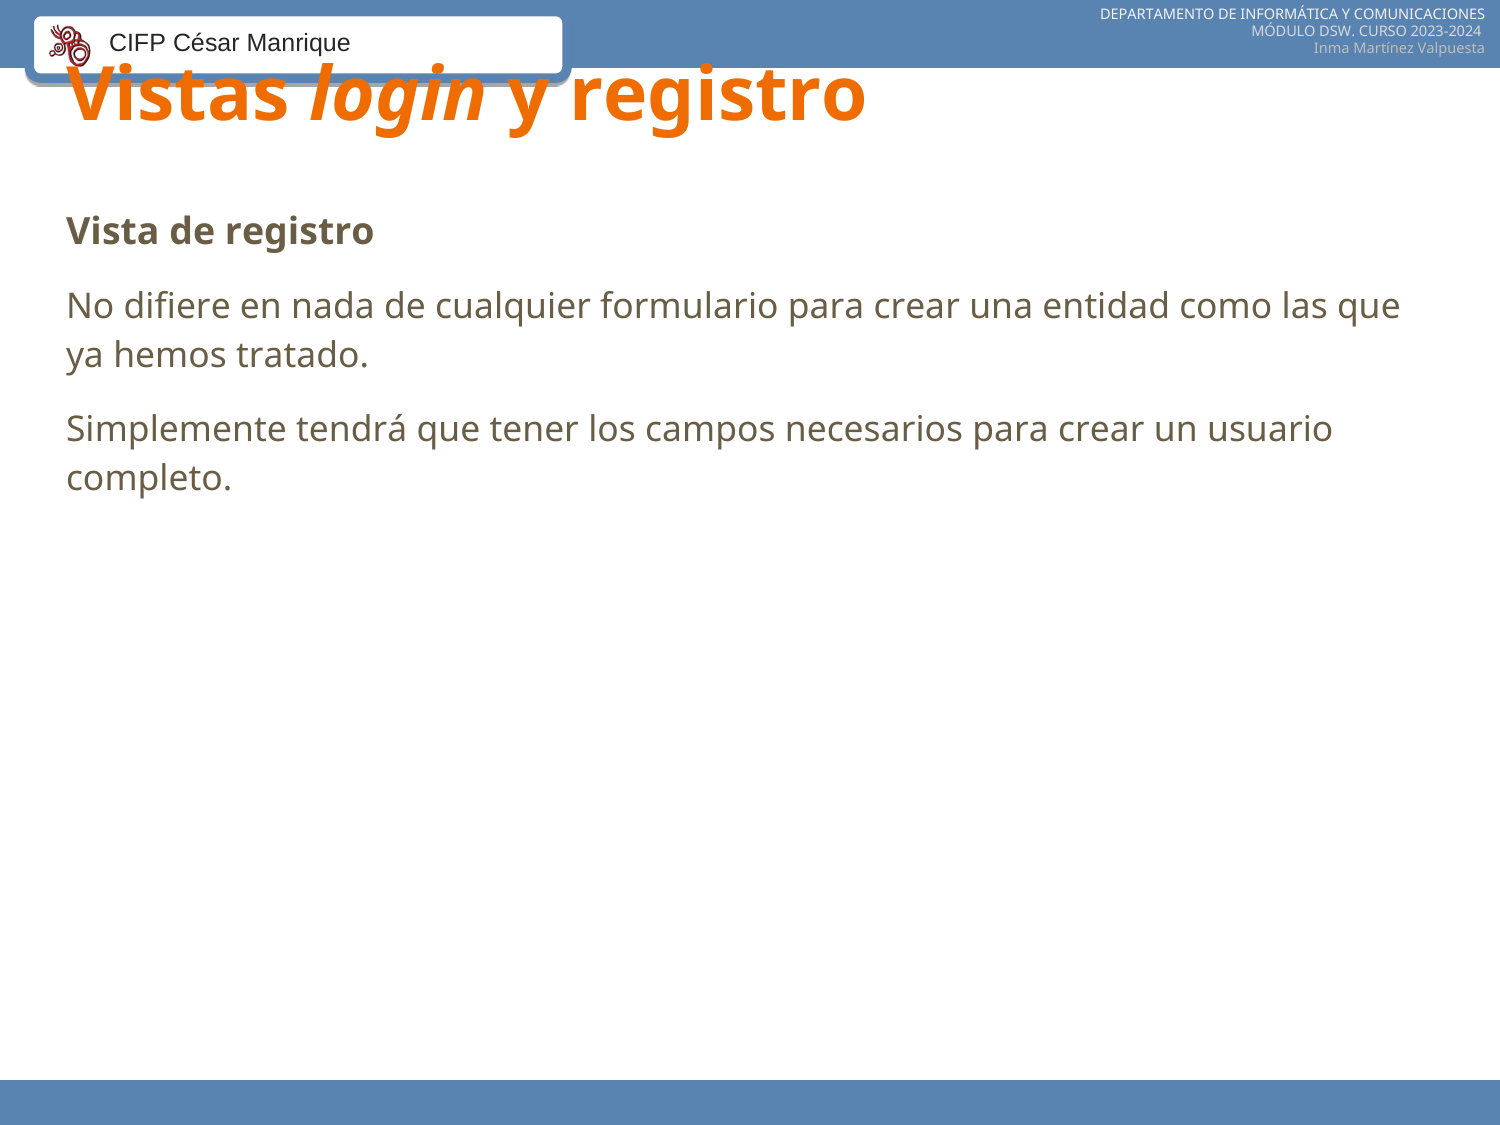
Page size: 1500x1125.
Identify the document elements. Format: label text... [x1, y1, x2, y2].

picture [47, 23, 93, 67]
title Vistas login y registro [51, 30, 1449, 185]
list Vista de registro No difiere en nada de cualquier formulario para crear una entidad como las que ya hemos tratado. Simplemente tendrá que tener los campos necesarios para crear un usuario completo. [51, 185, 1449, 1101]
